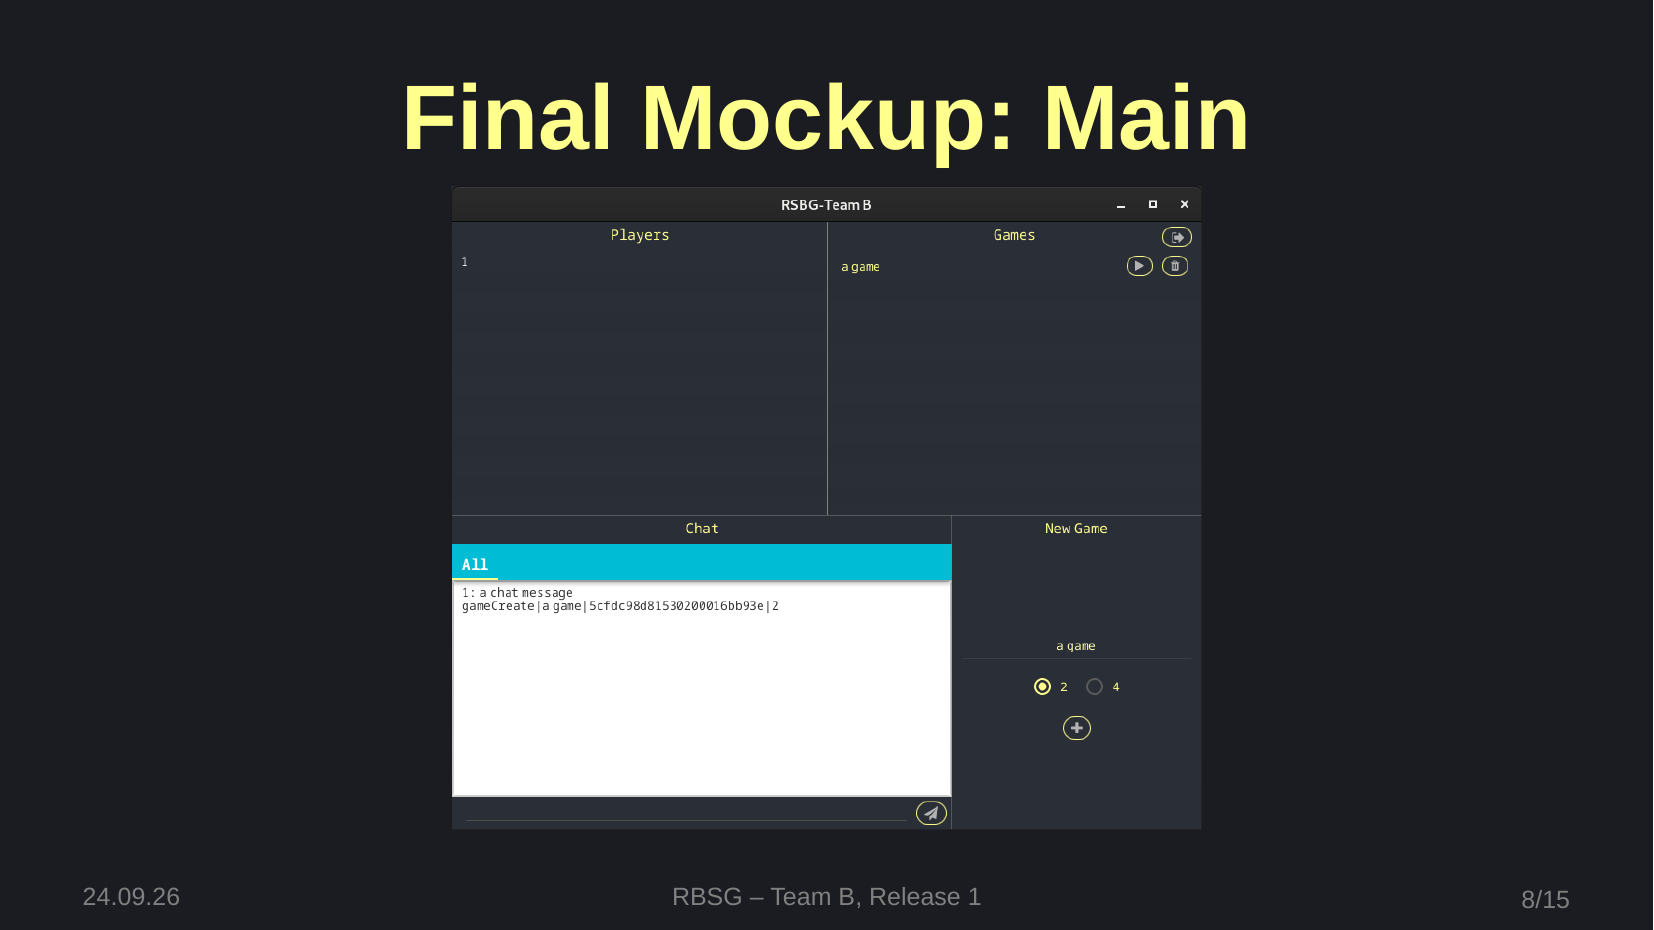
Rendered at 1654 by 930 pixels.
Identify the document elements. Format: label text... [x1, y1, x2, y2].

title Final Mockup: Main [82, 39, 1571, 196]
picture [451, 186, 1202, 830]
